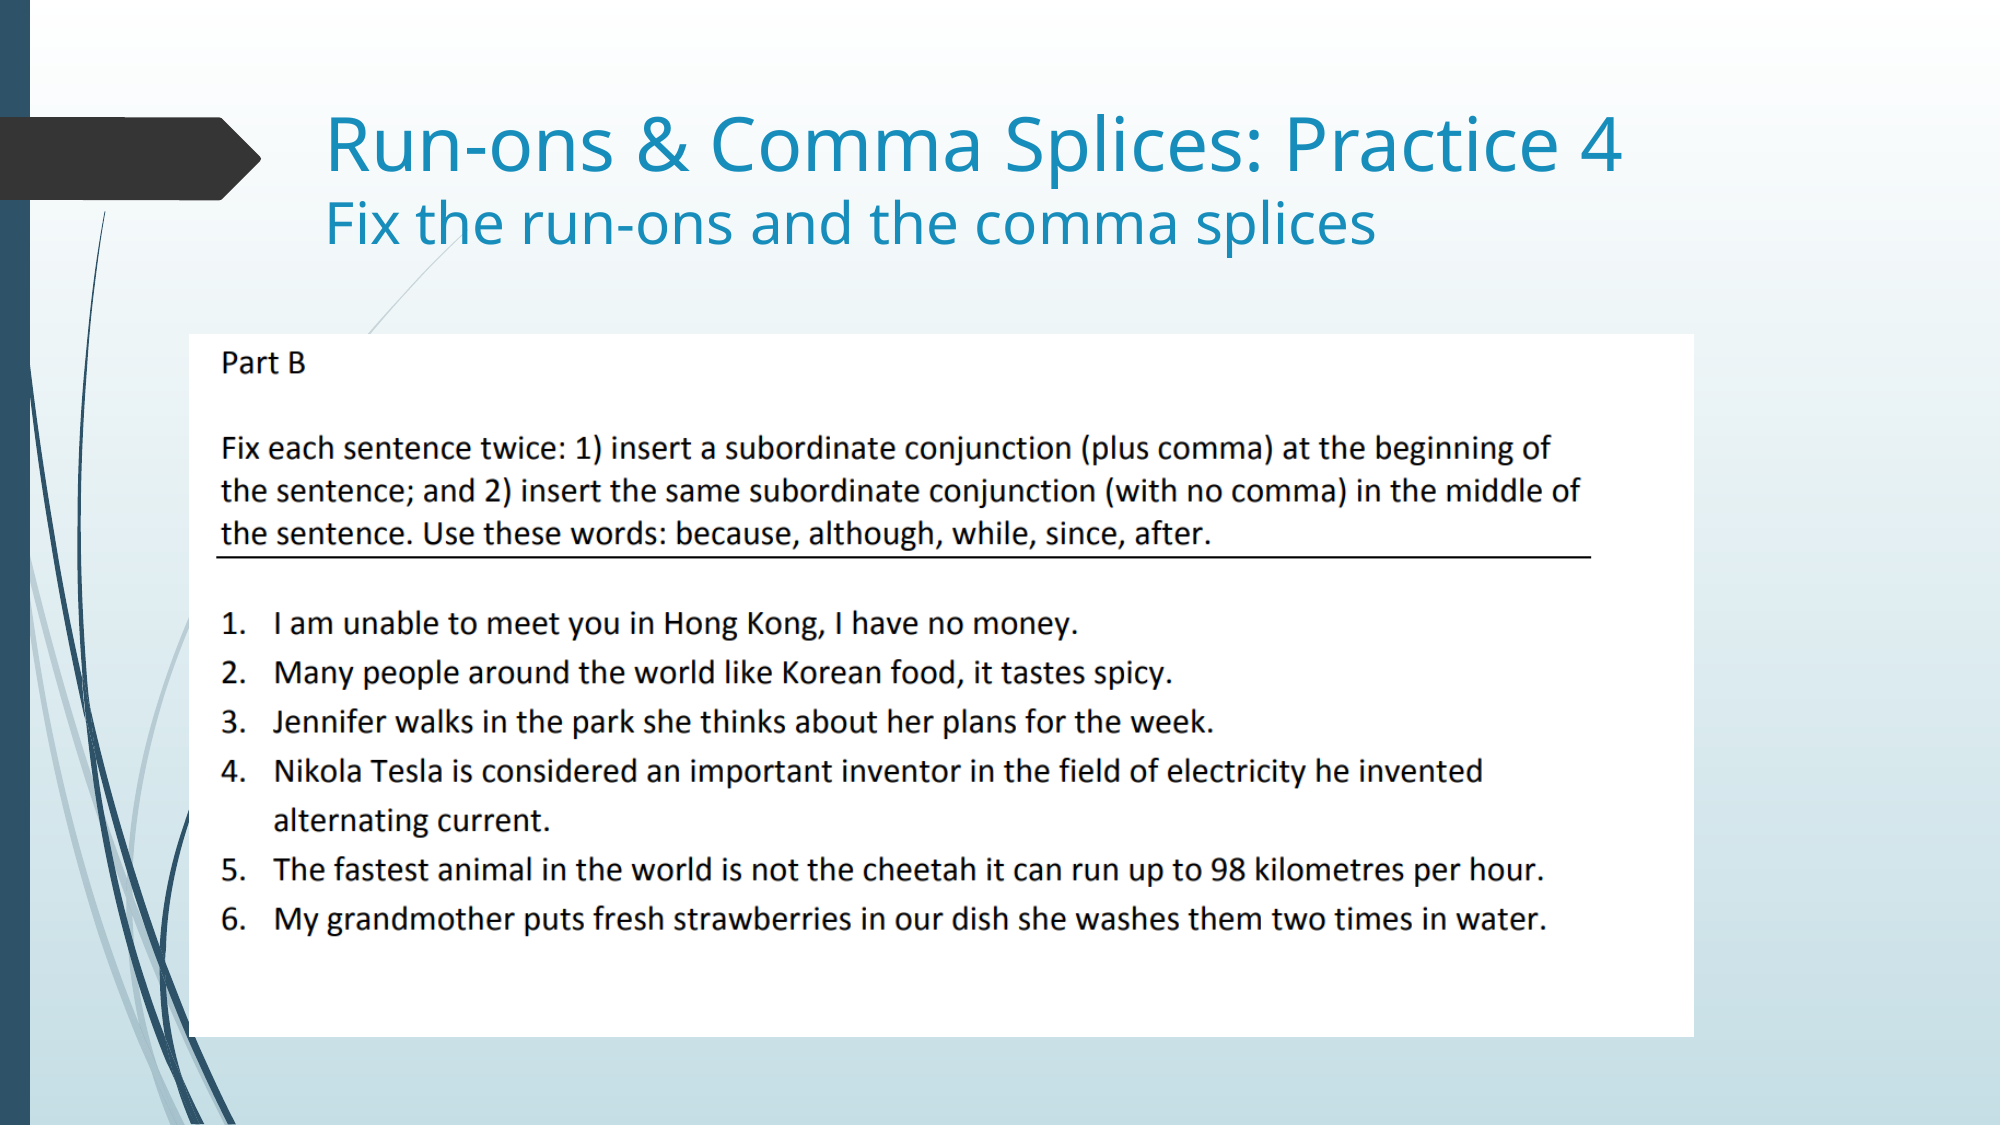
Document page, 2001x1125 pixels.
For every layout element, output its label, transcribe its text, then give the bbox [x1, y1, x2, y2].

title Run-ons & Comma Splices: Practice 4 Fix the run-ons and the comma splices [309, 88, 1772, 299]
picture [189, 334, 1694, 1037]
